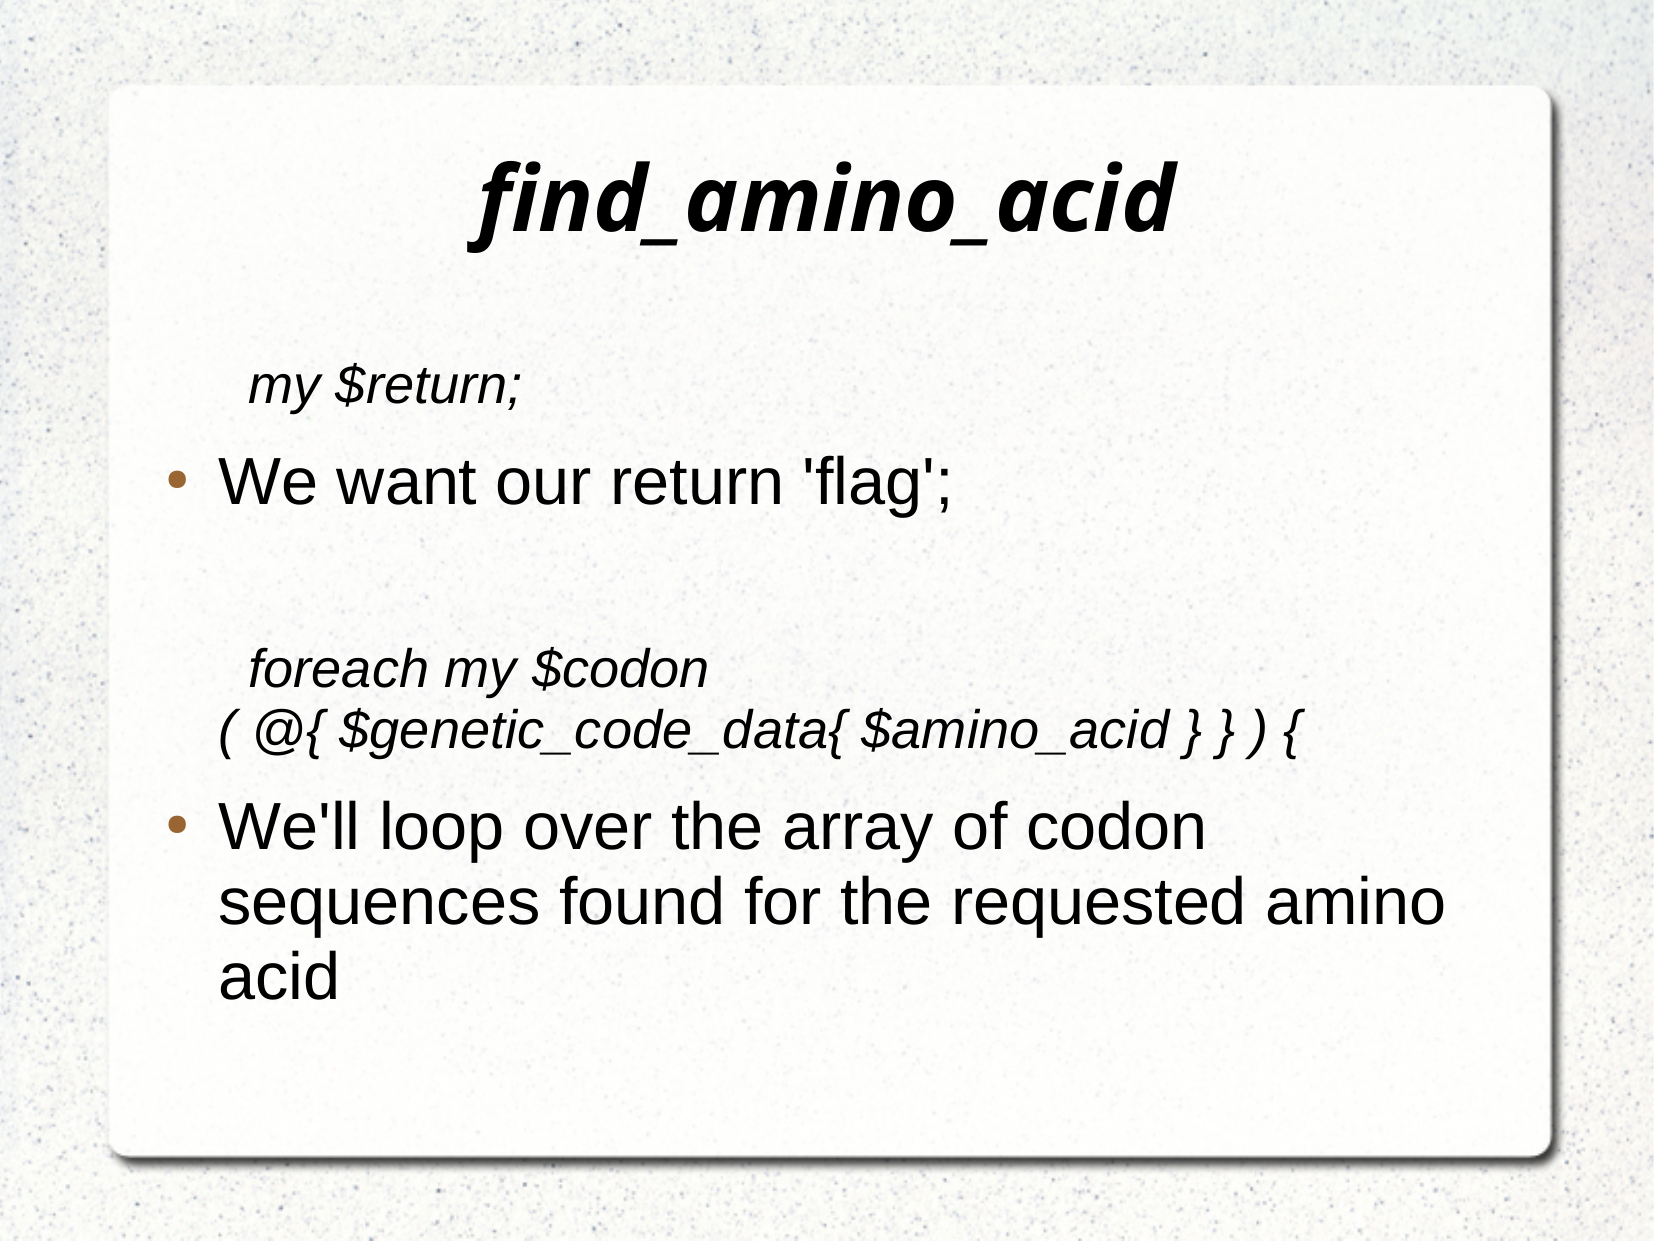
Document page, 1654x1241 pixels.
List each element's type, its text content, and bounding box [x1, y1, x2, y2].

picture [0, 0, 1654, 1241]
list my $return; We want our return 'flag'; foreach my $codon ( @{ $genetic_code_data{ $amino_acid } } ) { We'll loop over the array of codon sequences found for the requested amino acid [147, 354, 1506, 1013]
title find_amino_acid [118, 96, 1536, 296]
